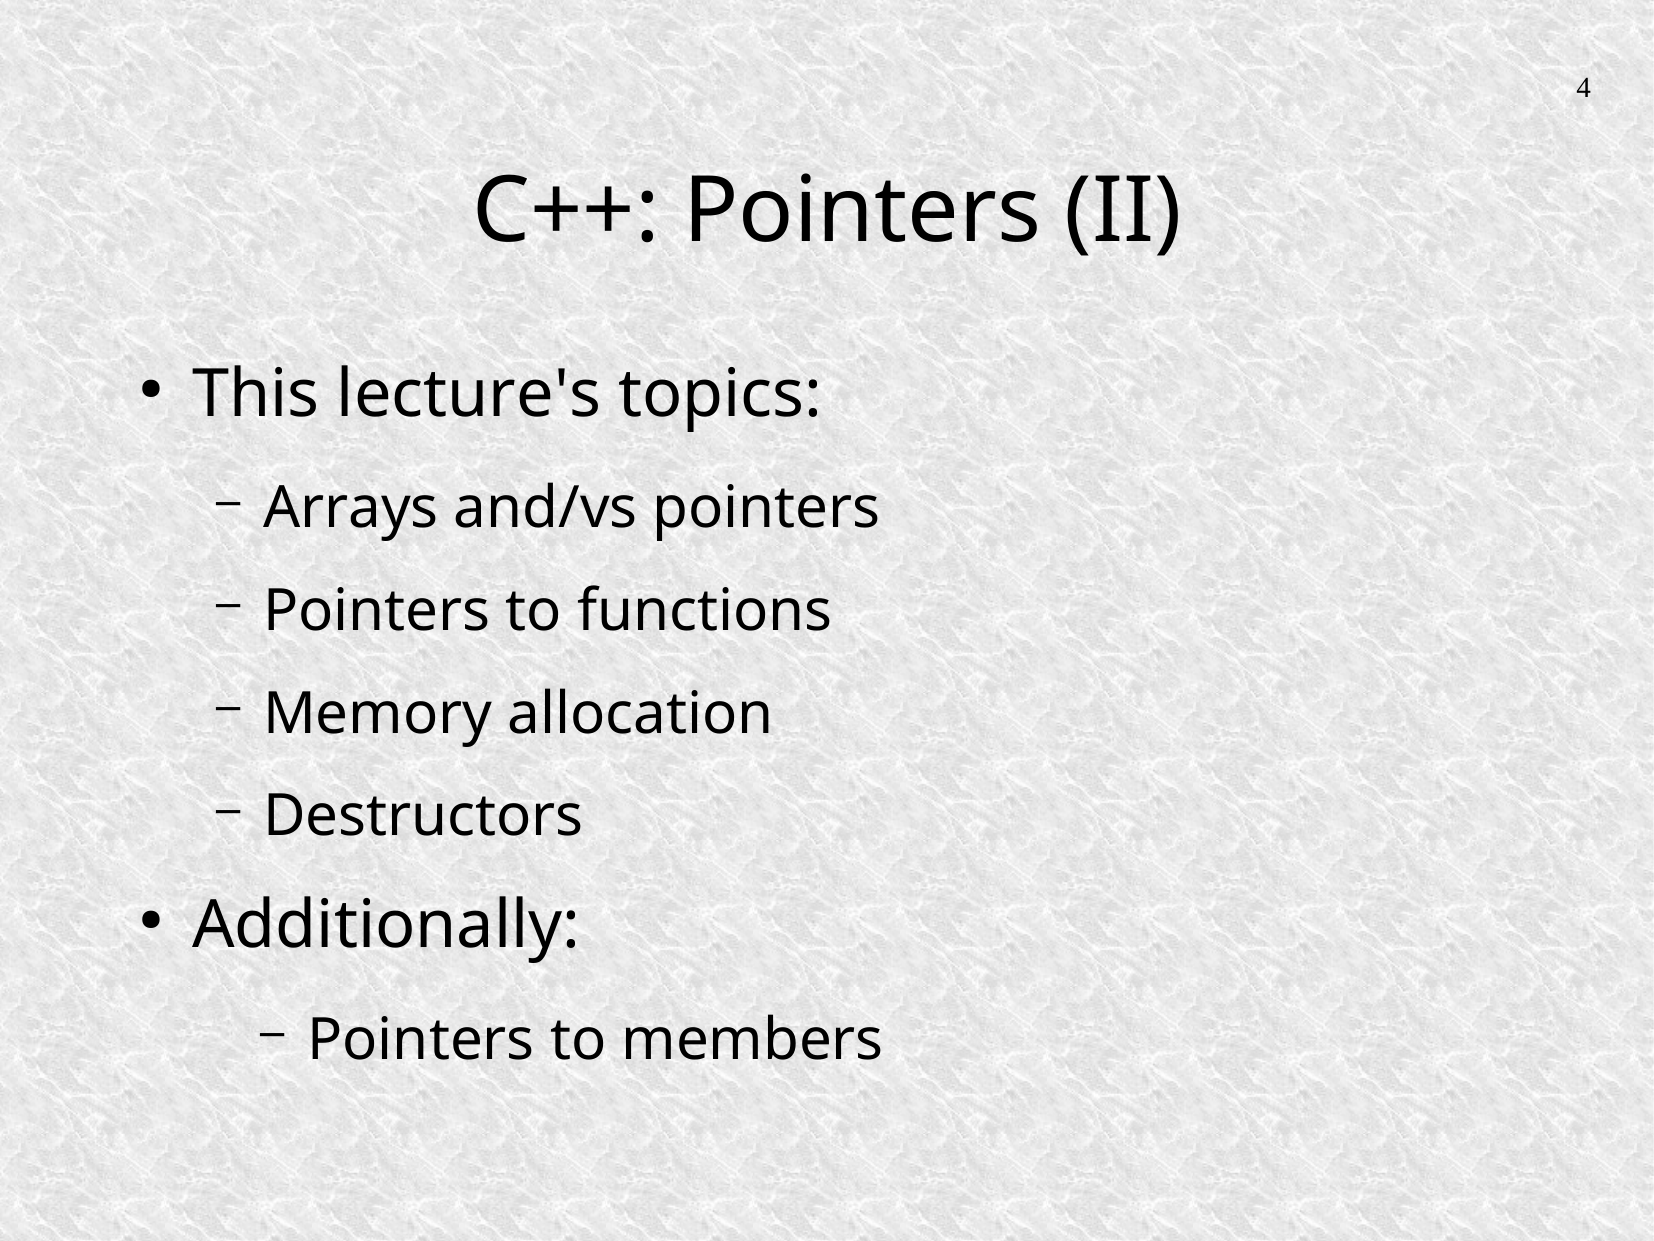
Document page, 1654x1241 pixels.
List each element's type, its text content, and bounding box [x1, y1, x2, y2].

list This lecture's topics: Arrays and/vs pointers Pointers to functions Memory allocation Destructors Additionally: Pointers to members [121, 344, 1534, 1138]
title C++: Pointers (II) [121, 102, 1534, 310]
picture [0, 0, 1654, 1241]
